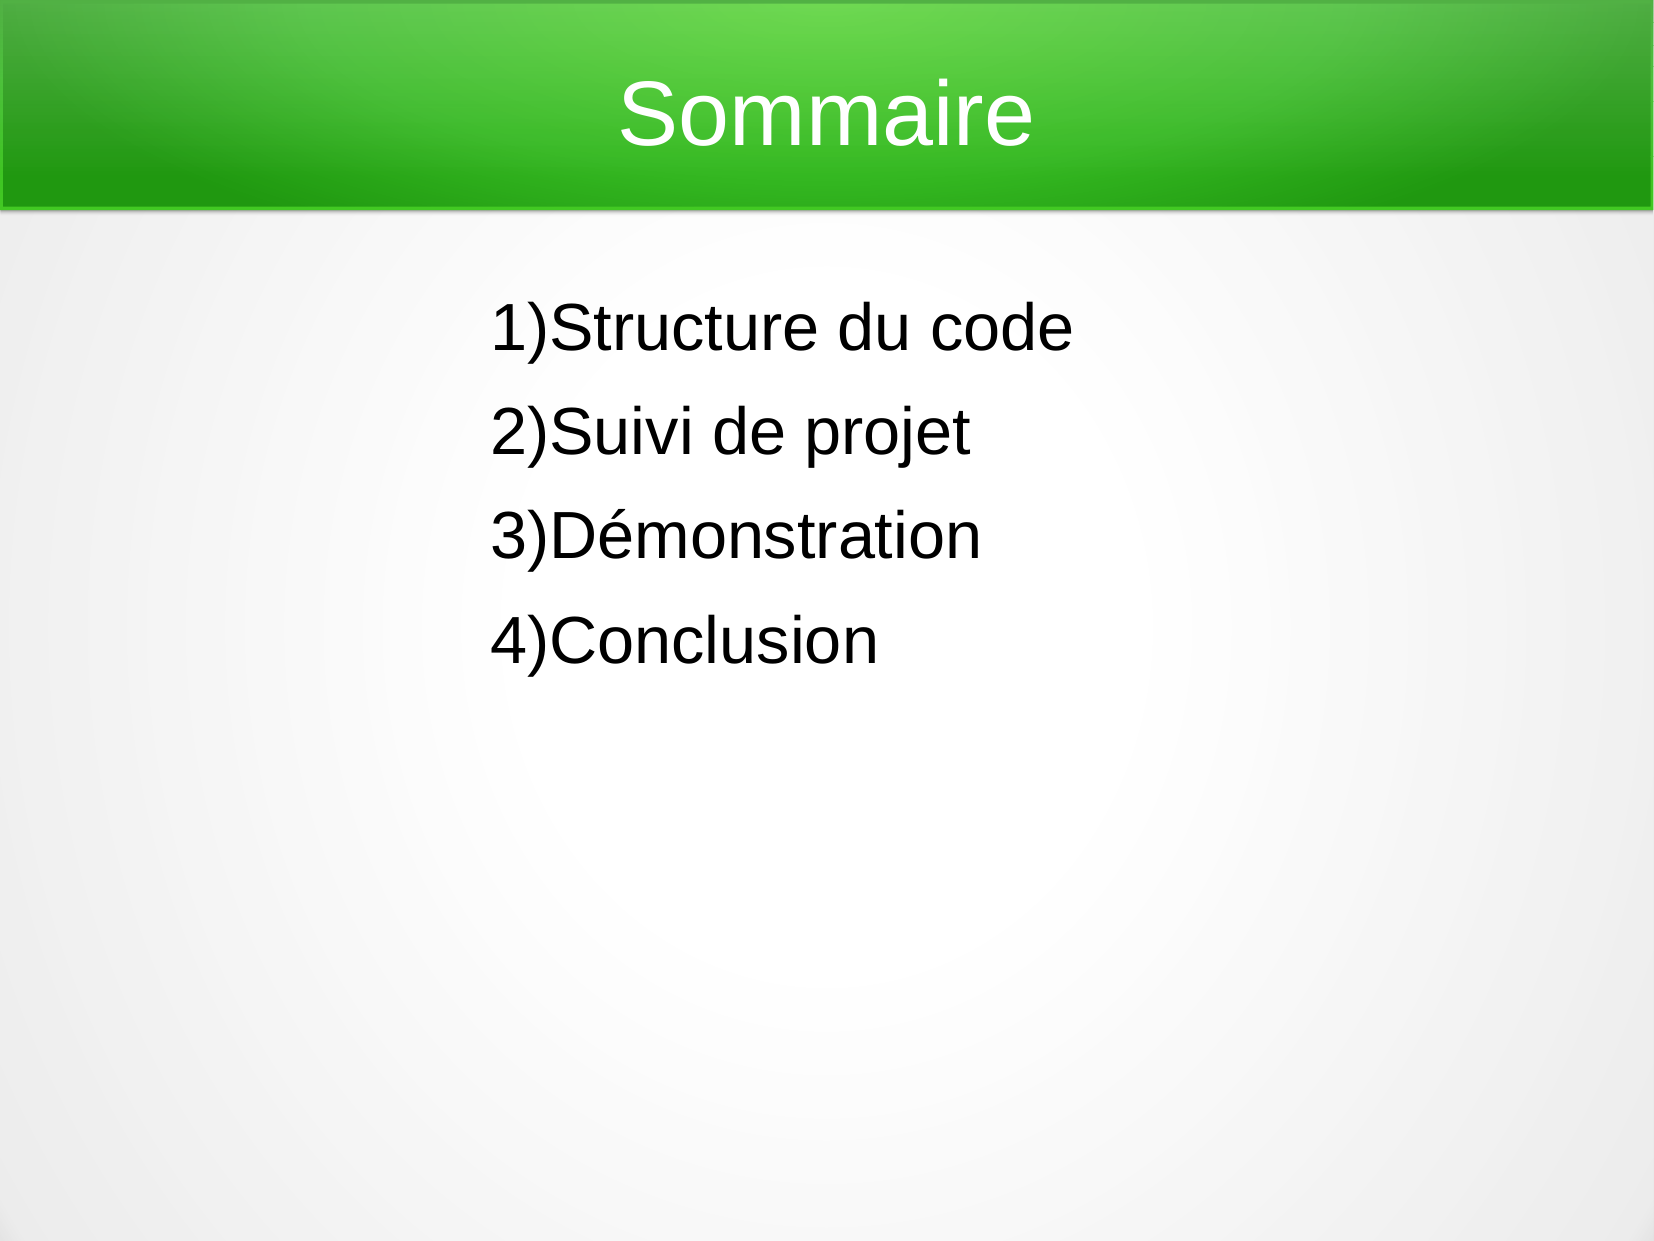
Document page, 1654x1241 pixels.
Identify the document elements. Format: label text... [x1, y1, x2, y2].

title Sommaire [82, 49, 1571, 179]
list Structure du code Suivi de projet Démonstration Conclusion [472, 290, 1276, 1010]
